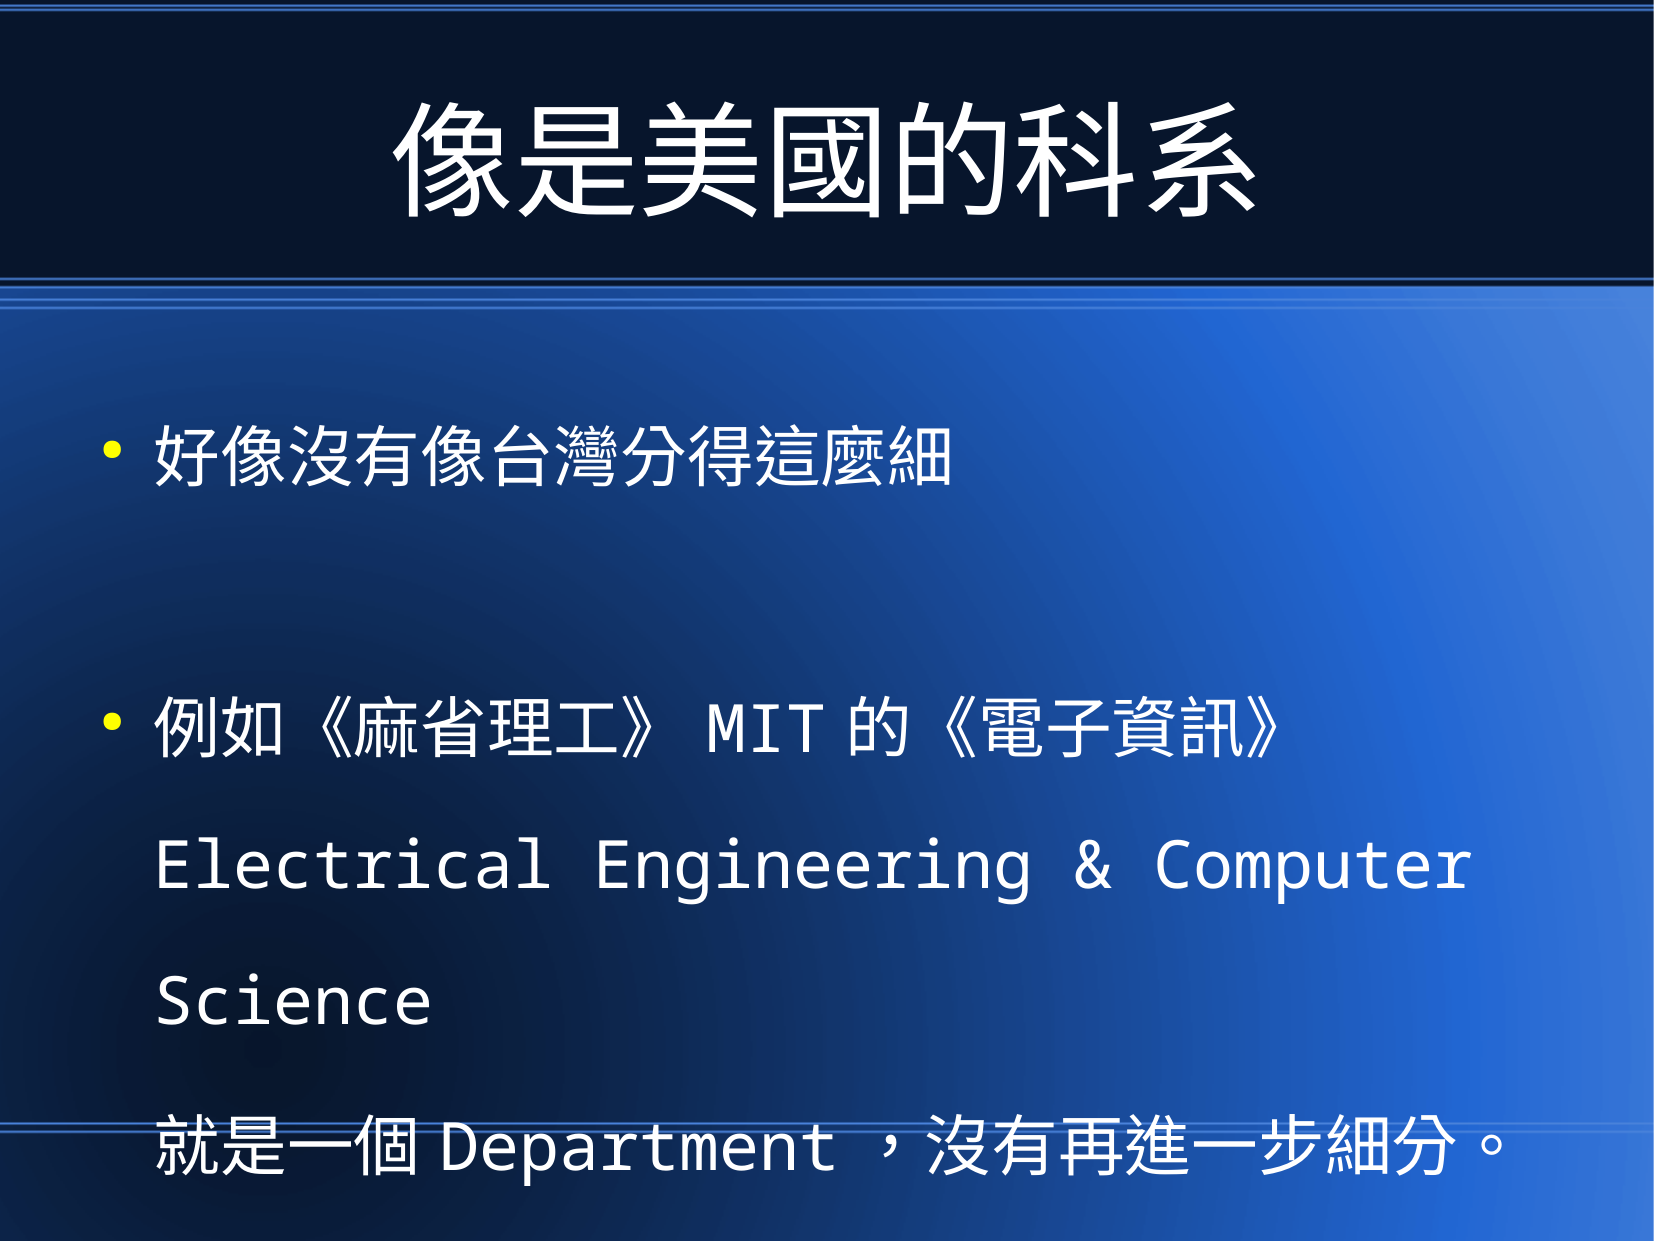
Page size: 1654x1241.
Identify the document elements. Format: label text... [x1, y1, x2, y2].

picture [0, 0, 1654, 1241]
list 好像沒有像台灣分得這麼細 例如《麻省理工》MIT的《電子資訊》 Electrical Engineering & Computer Science 就是一個Department，沒有再進一步細分。 [82, 355, 1571, 1241]
title 像是美國的科系 [82, 49, 1571, 257]
